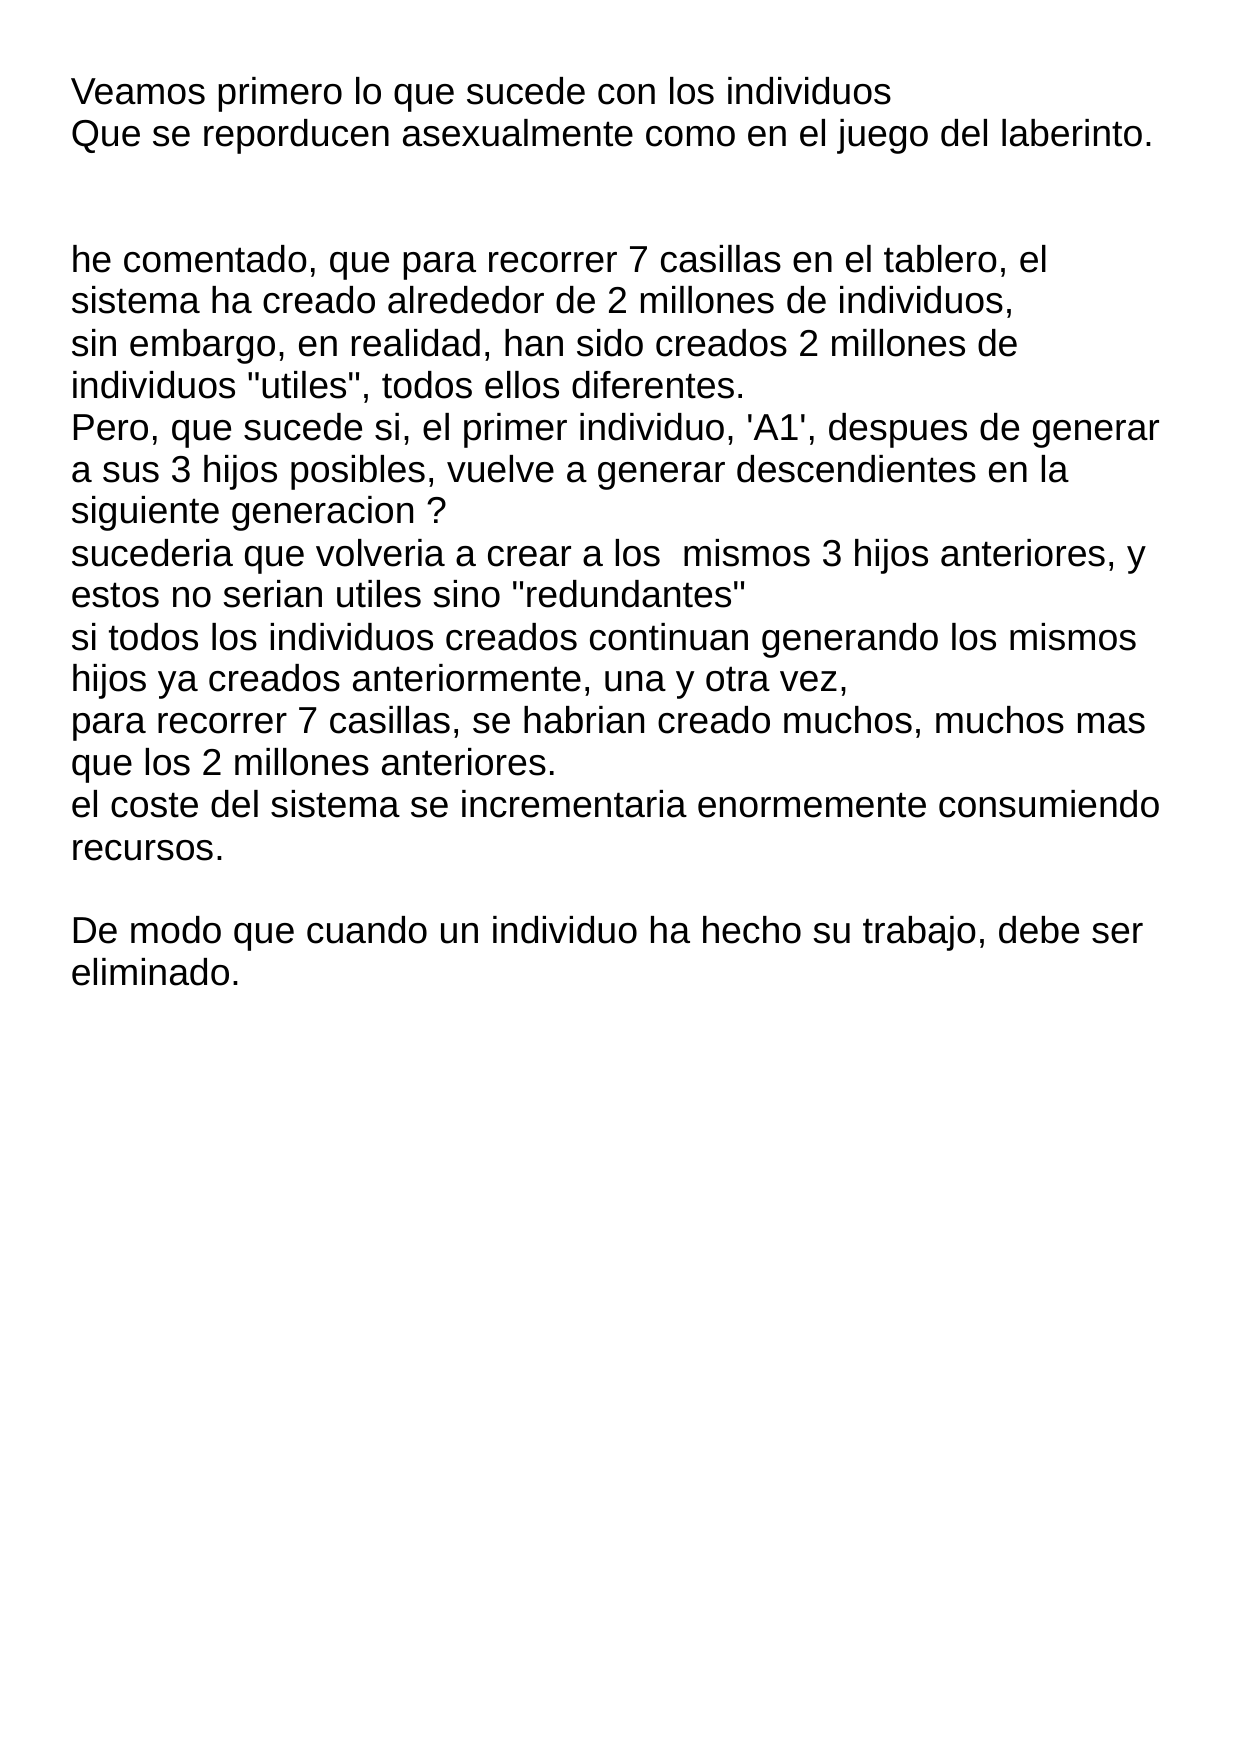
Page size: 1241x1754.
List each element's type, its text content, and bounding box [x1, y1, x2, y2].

text_box Veamos primero lo que sucede con los individuos Que se reporducen asexualmente como en el juego del laberinto. he comentado, que para recorrer 7 casillas en el tablero, el sistema ha creado alrededor de 2 millones de individuos, sin embargo, en realidad, han sido creados 2 millones de individuos "utiles", todos ellos diferentes. Pero, que sucede si, el primer individuo, 'A1', despues de generar a sus 3 hijos posibles, vuelve a generar descendientes en la siguiente generacion ? sucederia que volveria a crear a los mismos 3 hijos anteriores, y estos no serian utiles sino "redundantes" si todos los individuos creados continuan generando los mismos hijos ya creados anteriormente, una y otra vez, para recorrer 7 casillas, se habrian creado muchos, muchos mas que los 2 millones anteriores. el coste del sistema se incrementaria enormemente consumiendo recursos. De modo que cuando un individuo ha hecho su trabajo, debe ser eliminado. [56, 62, 1182, 1002]
